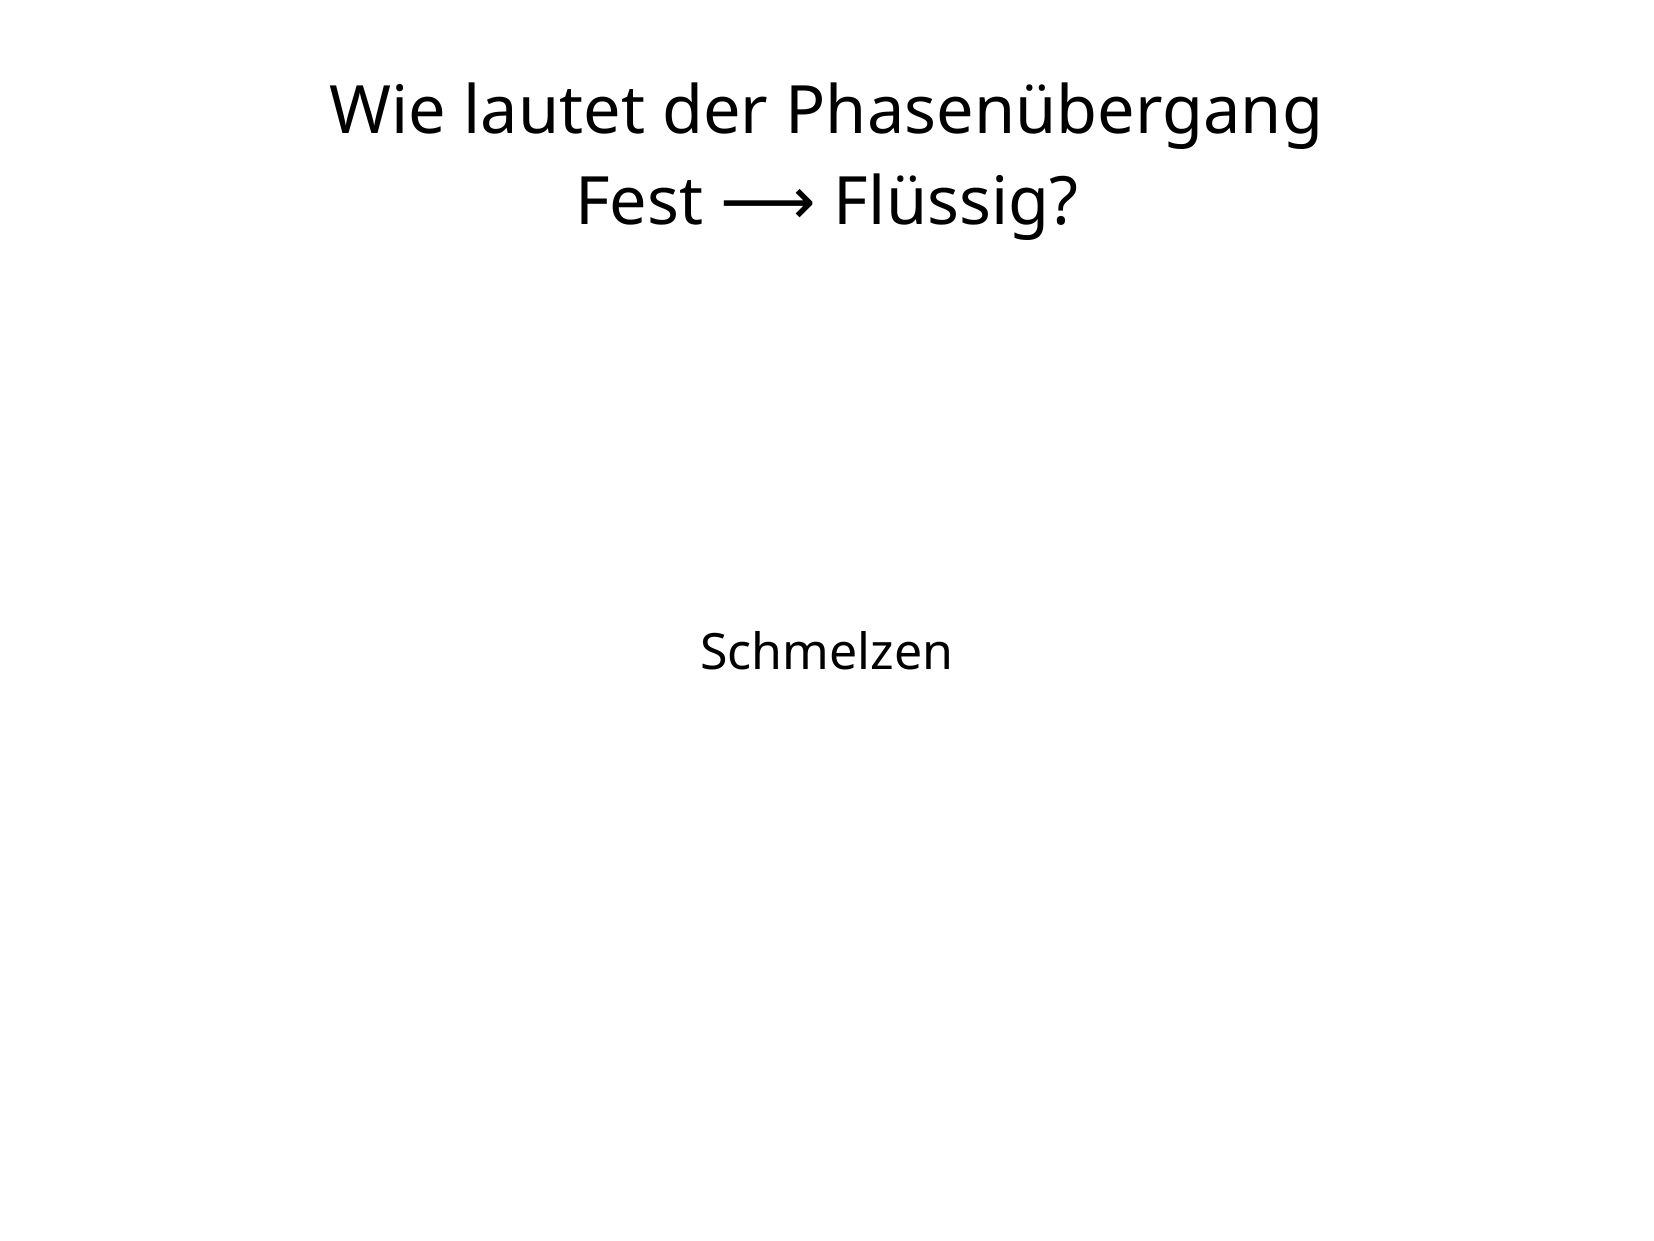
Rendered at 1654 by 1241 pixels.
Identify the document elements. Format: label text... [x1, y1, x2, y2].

subtitle Schmelzen [82, 290, 1571, 1010]
title Wie lautet der Phasenübergang Fest ⟶ Flüssig? [82, 49, 1571, 257]
